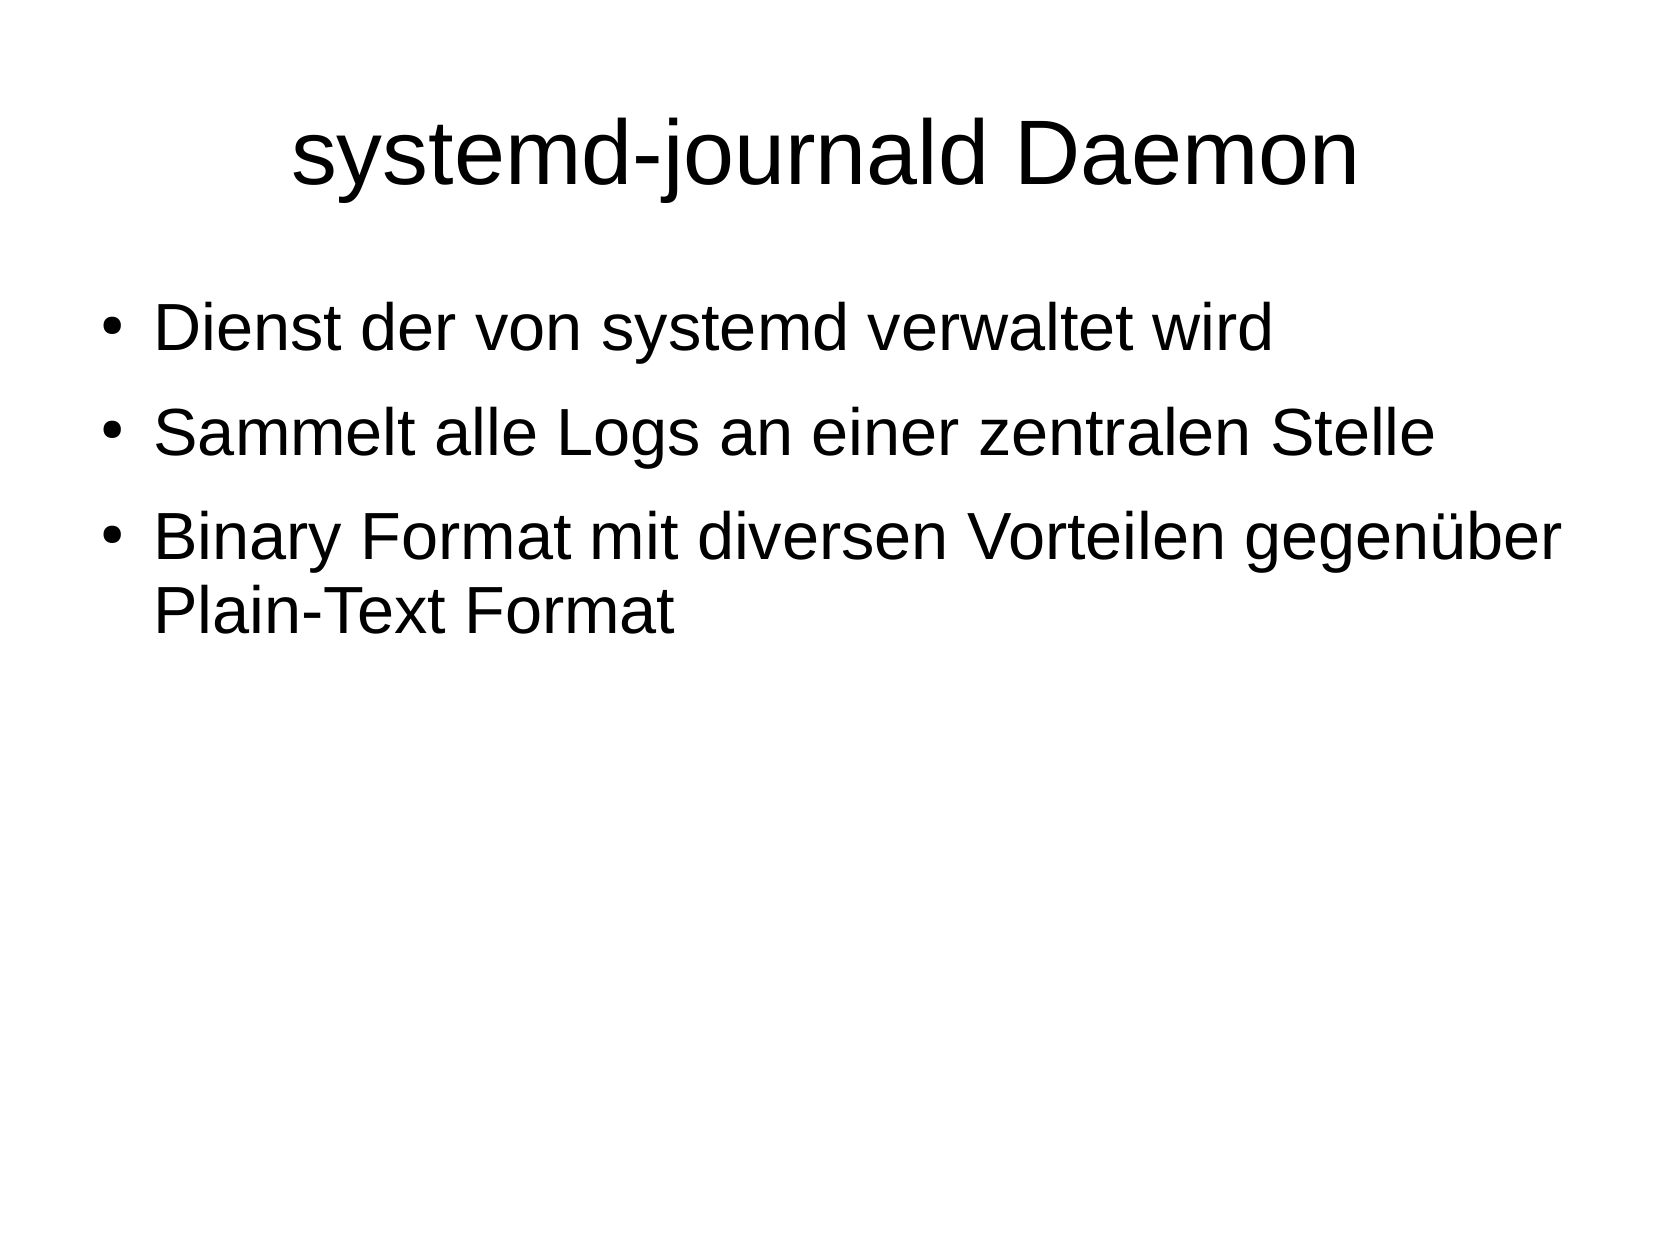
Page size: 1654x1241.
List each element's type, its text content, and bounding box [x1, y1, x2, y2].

list Dienst der von systemd verwaltet wird Sammelt alle Logs an einer zentralen Stelle Binary Format mit diversen Vorteilen gegenüber Plain-Text Format [82, 290, 1571, 1010]
title systemd-journald Daemon [82, 49, 1571, 257]
